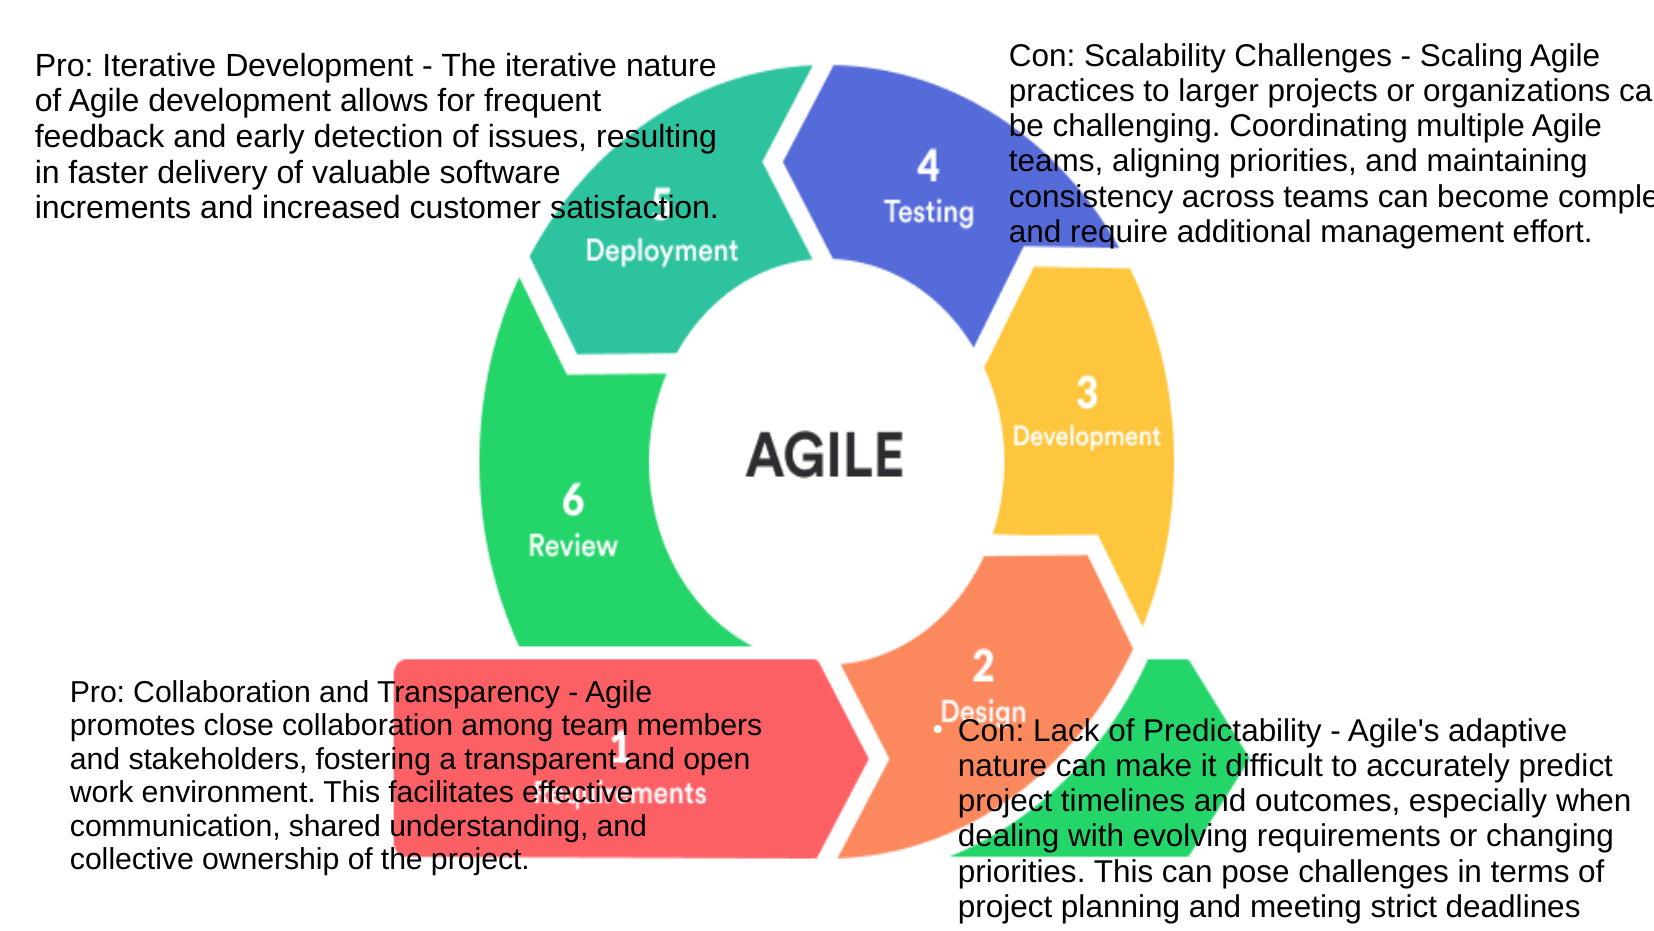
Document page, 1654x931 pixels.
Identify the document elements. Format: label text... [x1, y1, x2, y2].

list Pro: Collaboration and Transparency - Agile promotes close collaboration among team members and stakeholders, fostering a transparent and open work environment. This facilitates effective communication, shared understanding, and collective ownership of the project. [37, 675, 764, 891]
picture [0, 0, 1654, 931]
list Con: Lack of Predictability - Agile's adaptive nature can make it difficult to accurately predict project timelines and outcomes, especially when dealing with evolving requirements or changing priorities. This can pose challenges in terms of project planning and meeting strict deadlines. [923, 712, 1651, 928]
list Con: Scalability Challenges - Scaling Agile practices to larger projects or organizations can be challenging. Coordinating multiple Agile teams, aligning priorities, and maintaining consistency across teams can become complex and require additional management effort. [975, 37, 1654, 253]
list Pro: Iterative Development - The iterative nature of Agile development allows for frequent feedback and early detection of issues, resulting in faster delivery of valuable software increments and increased customer satisfaction. [0, 47, 727, 263]
